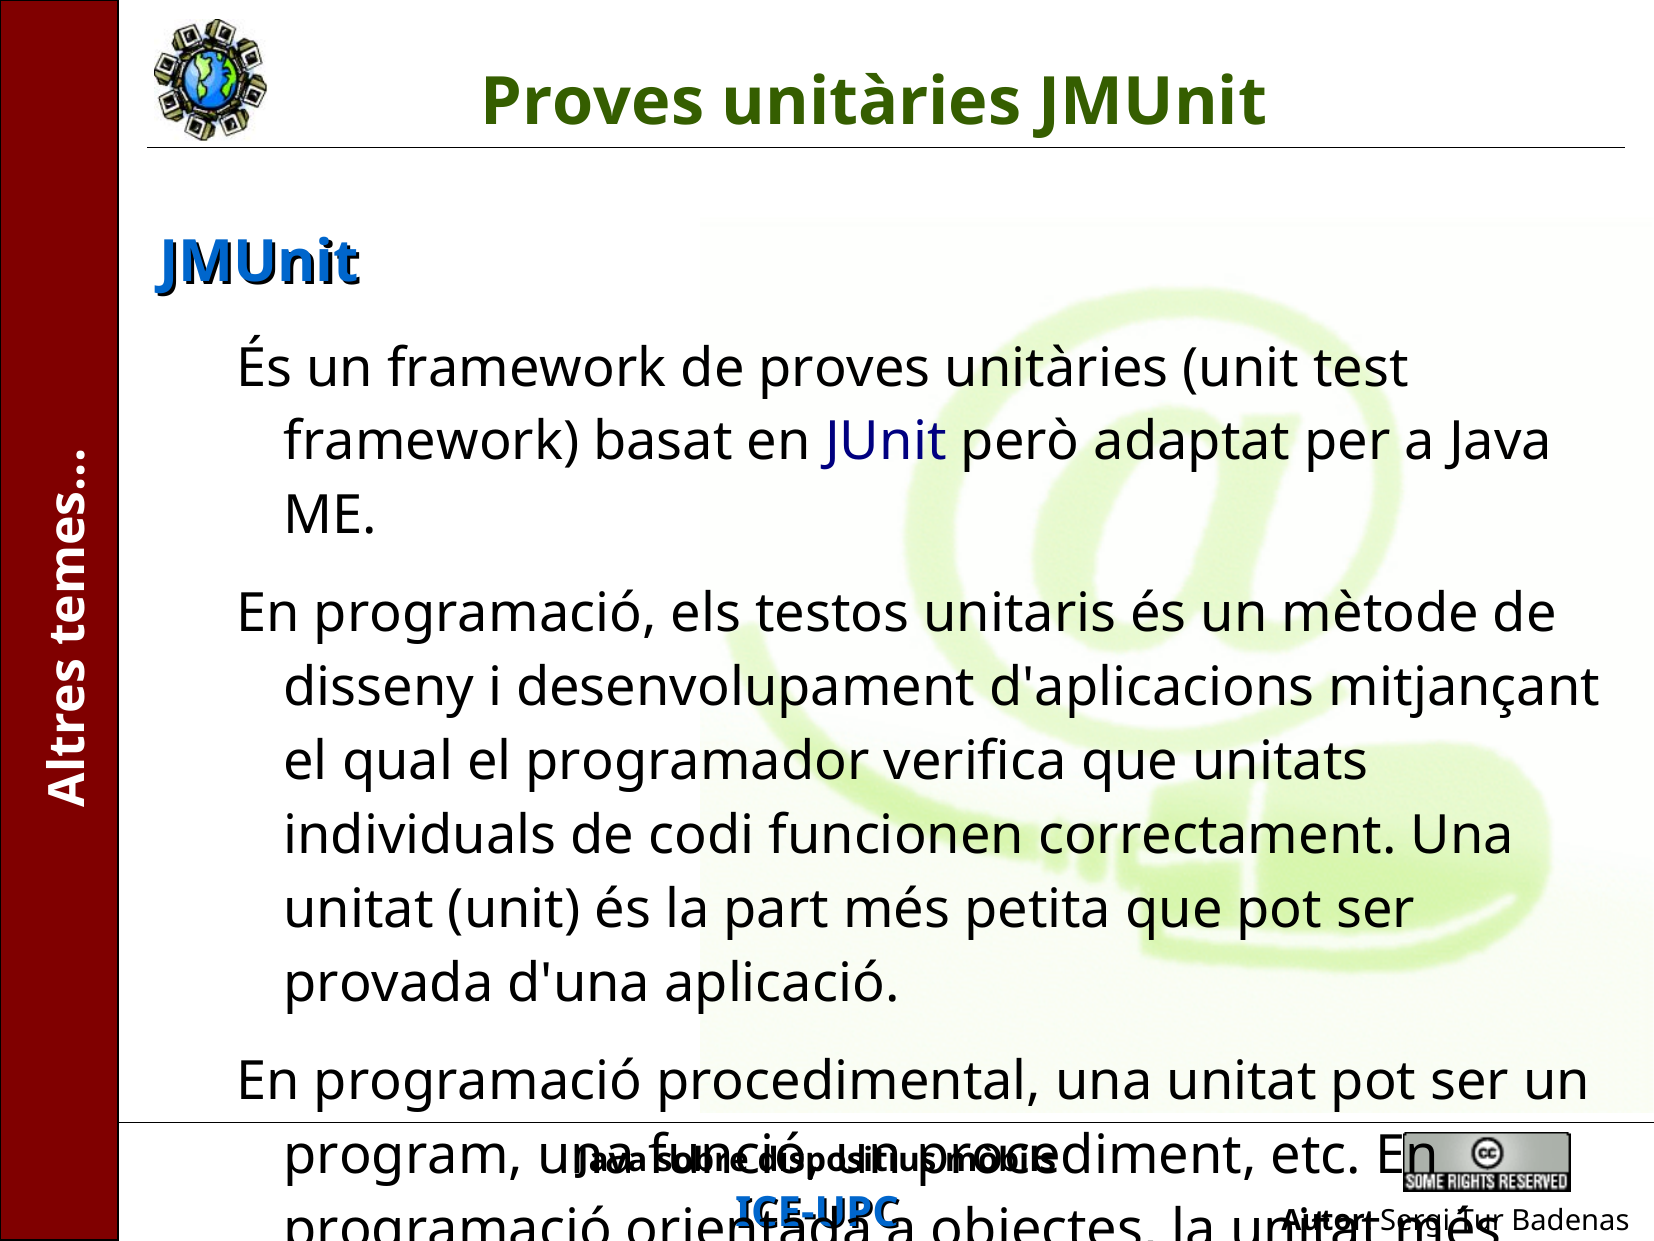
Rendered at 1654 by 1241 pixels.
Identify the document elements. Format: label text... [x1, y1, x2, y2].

picture [154, 19, 268, 49]
picture [1403, 1132, 1571, 1192]
list JMUnit És un framework de proves unitàries (unit test framework) basat en JUnit però adaptat per a Java ME. En programació, els testos unitaris és un mètode de disseny i desenvolupament d'aplicacions mitjançant el qual el programador verifica que unitats individuals de codi funcionen correctament. Una unitat (unit) és la part més petita que pot ser provada d'una aplicació. En programació procedimental, una unitat pot ser un program, una funció, un procediment, etc. En programació orientada a objectes, la unitat més petita de test és el '''mètode'''. [141, 219, 1630, 1055]
picture [700, 217, 1654, 1113]
title Proves unitàries JMUnit [129, 49, 1619, 148]
